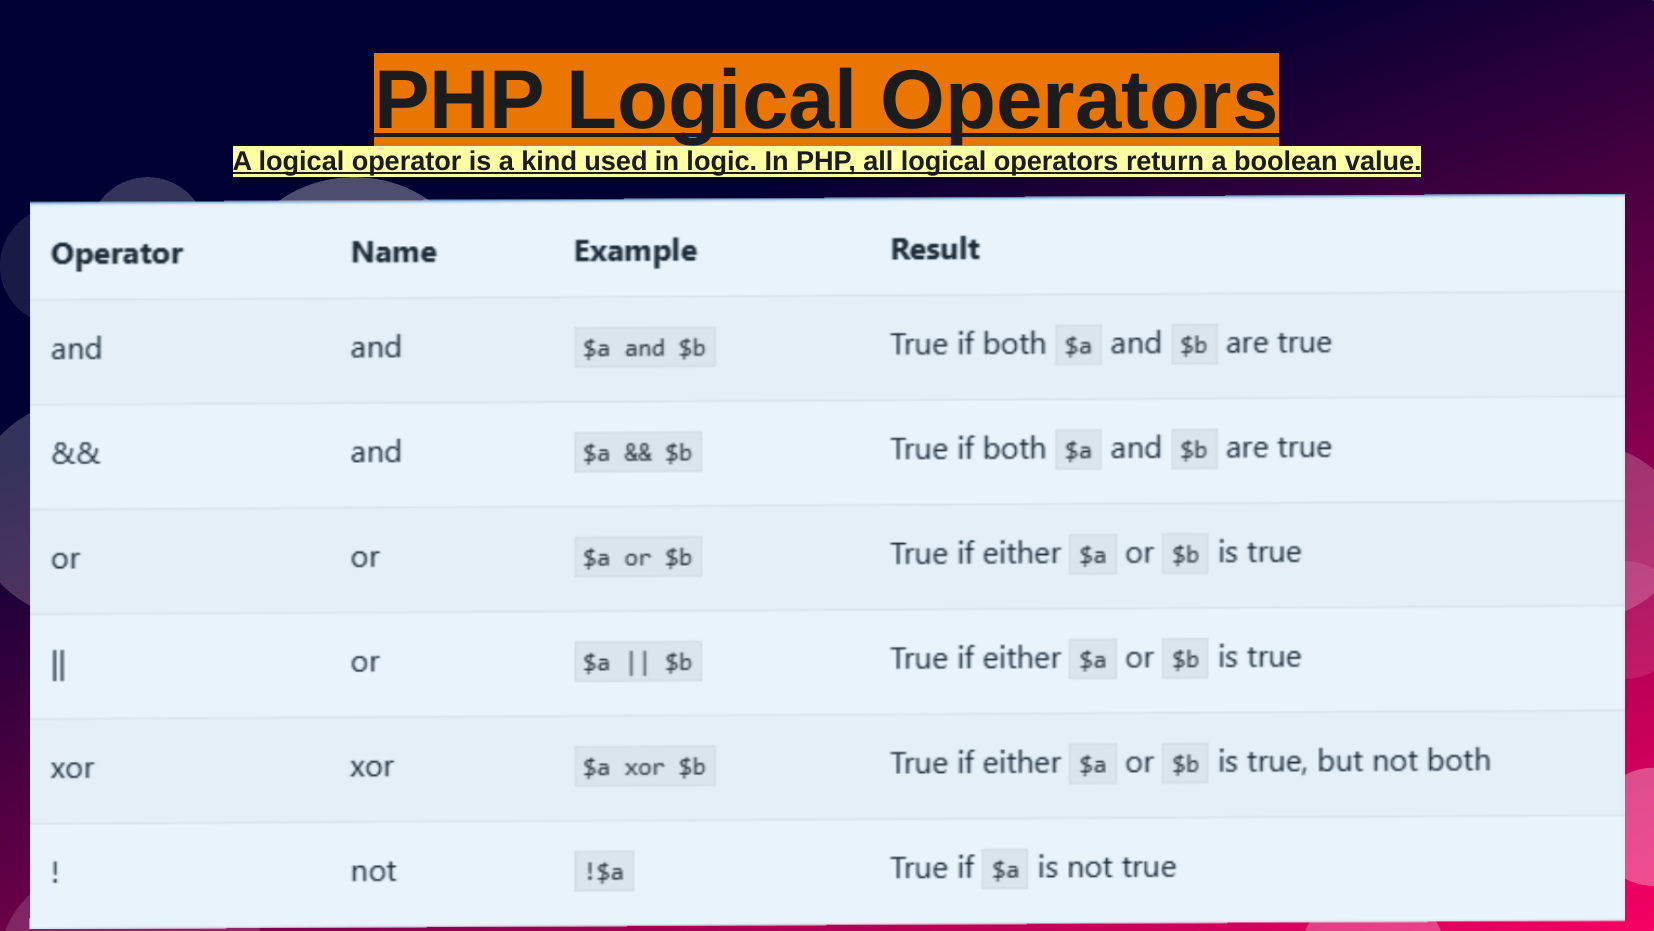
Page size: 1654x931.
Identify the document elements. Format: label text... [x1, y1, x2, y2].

picture [29, 193, 1625, 929]
title PHP Logical Operators A logical operator is a kind used in logic. In PHP, all logical operators return a boolean value. [82, 37, 1571, 193]
